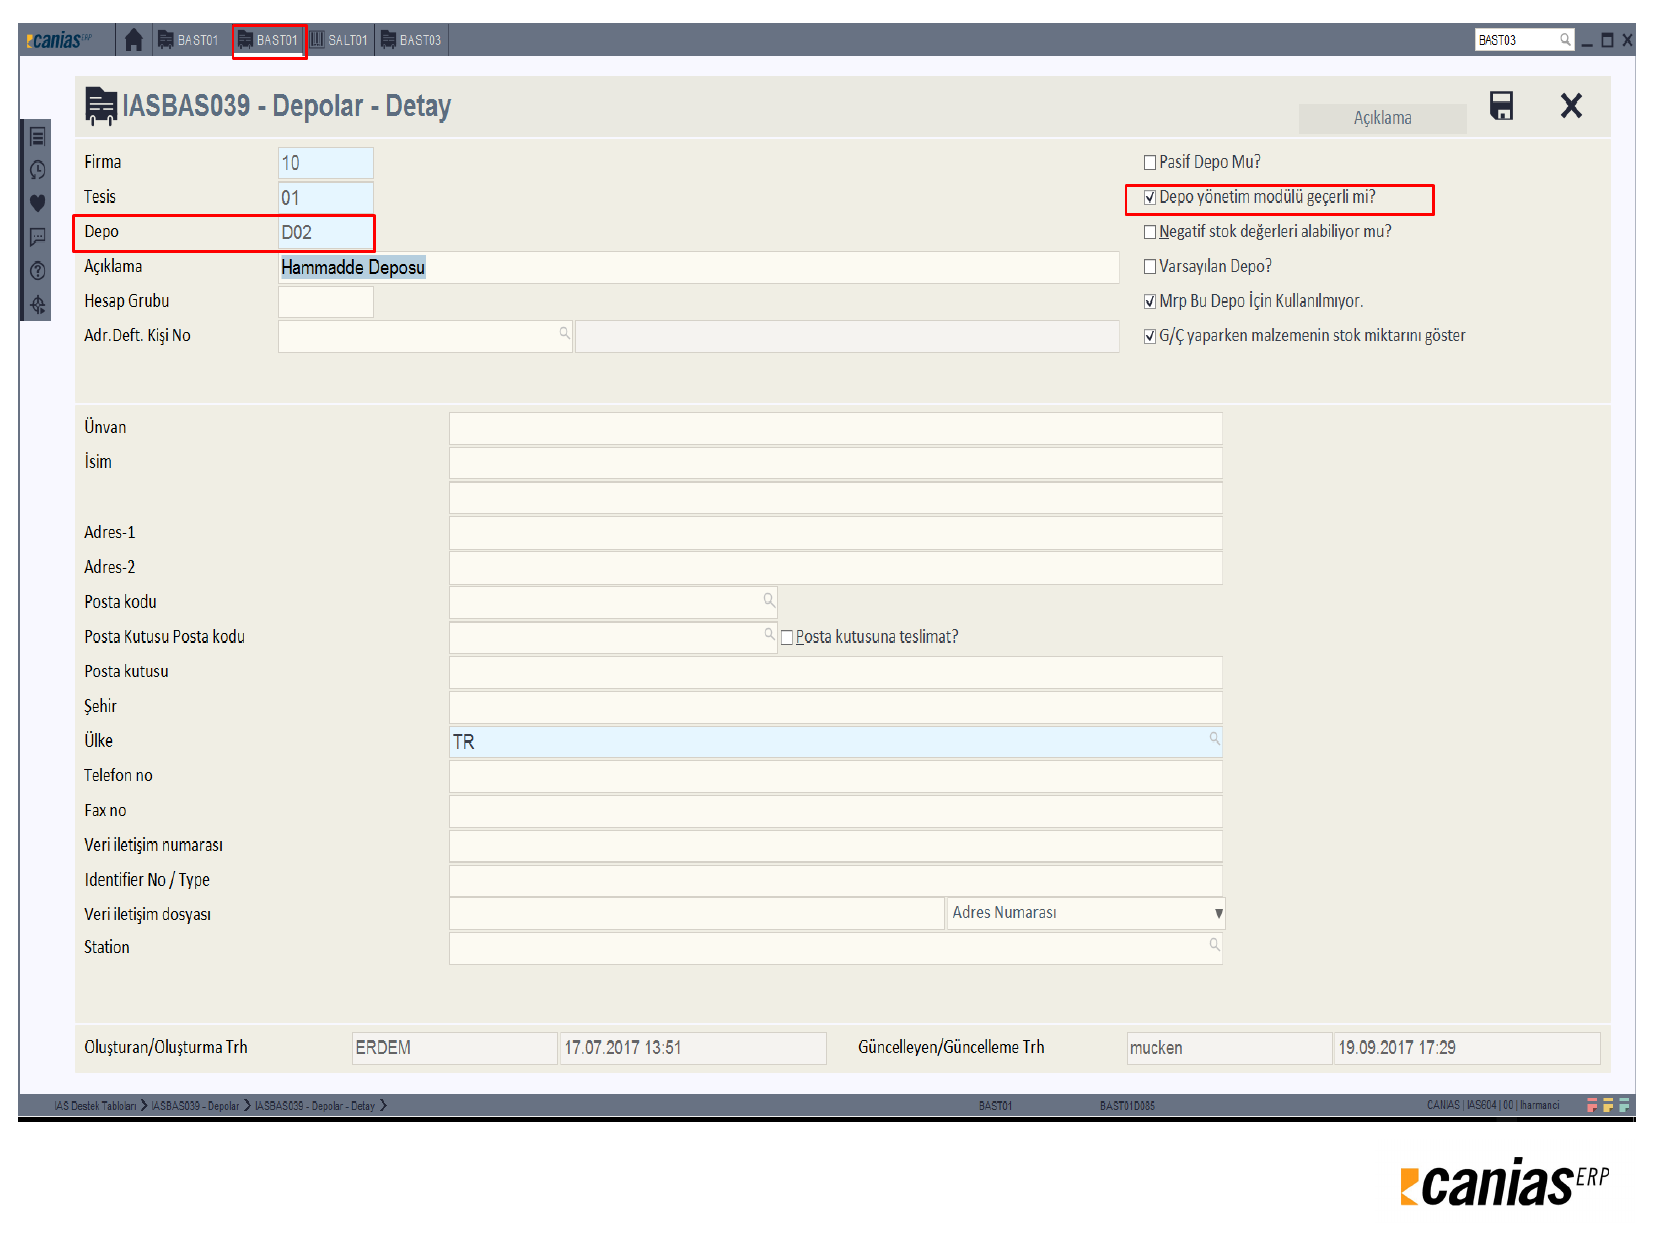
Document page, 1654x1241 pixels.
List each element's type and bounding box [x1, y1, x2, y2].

picture [18, 23, 1636, 1123]
picture [1375, 1139, 1635, 1223]
